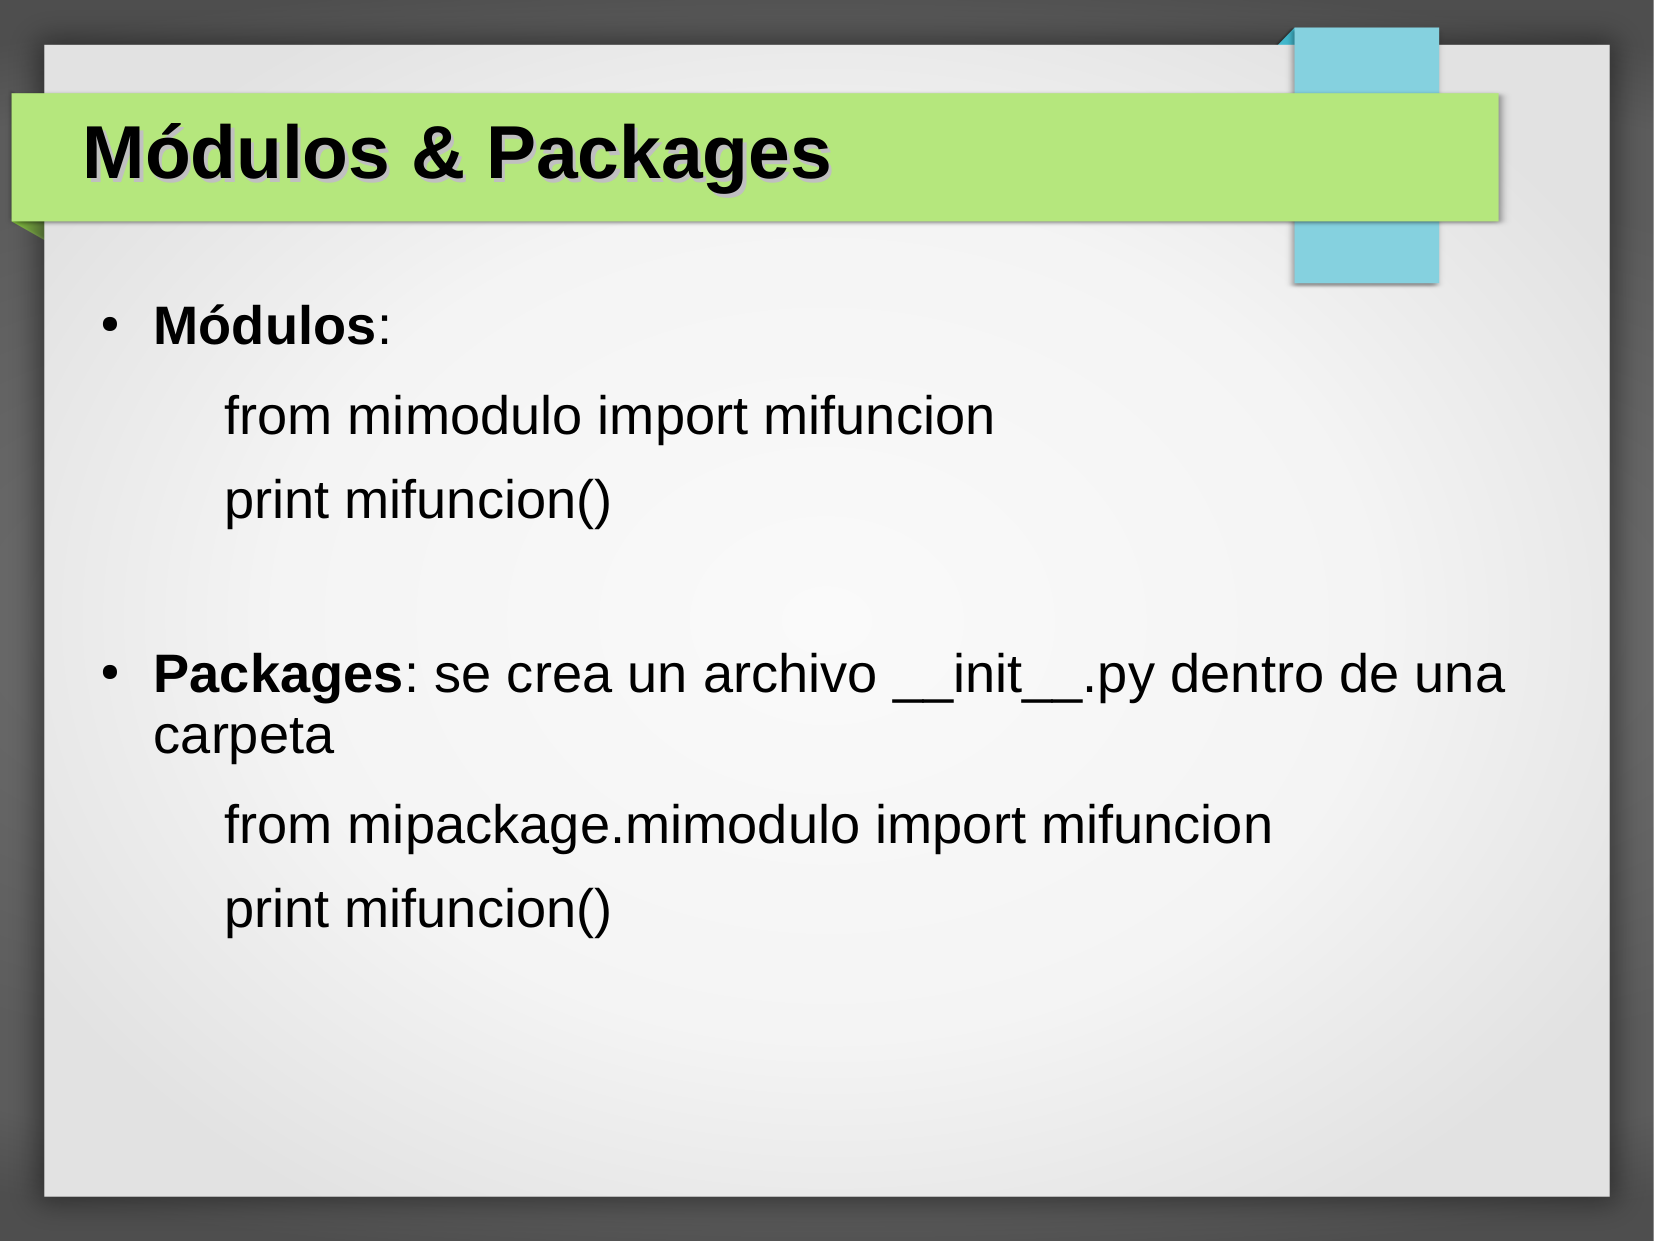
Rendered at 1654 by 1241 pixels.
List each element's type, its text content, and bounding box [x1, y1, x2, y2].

title Módulos & Packages [82, 49, 1571, 257]
picture [0, 0, 1654, 1241]
list Módulos: from mimodulo import mifuncion print mifuncion() Packages: se crea un archivo __init__.py dentro de una carpeta from mipackage.mimodulo import mifuncion print mifuncion() [82, 295, 1571, 1015]
